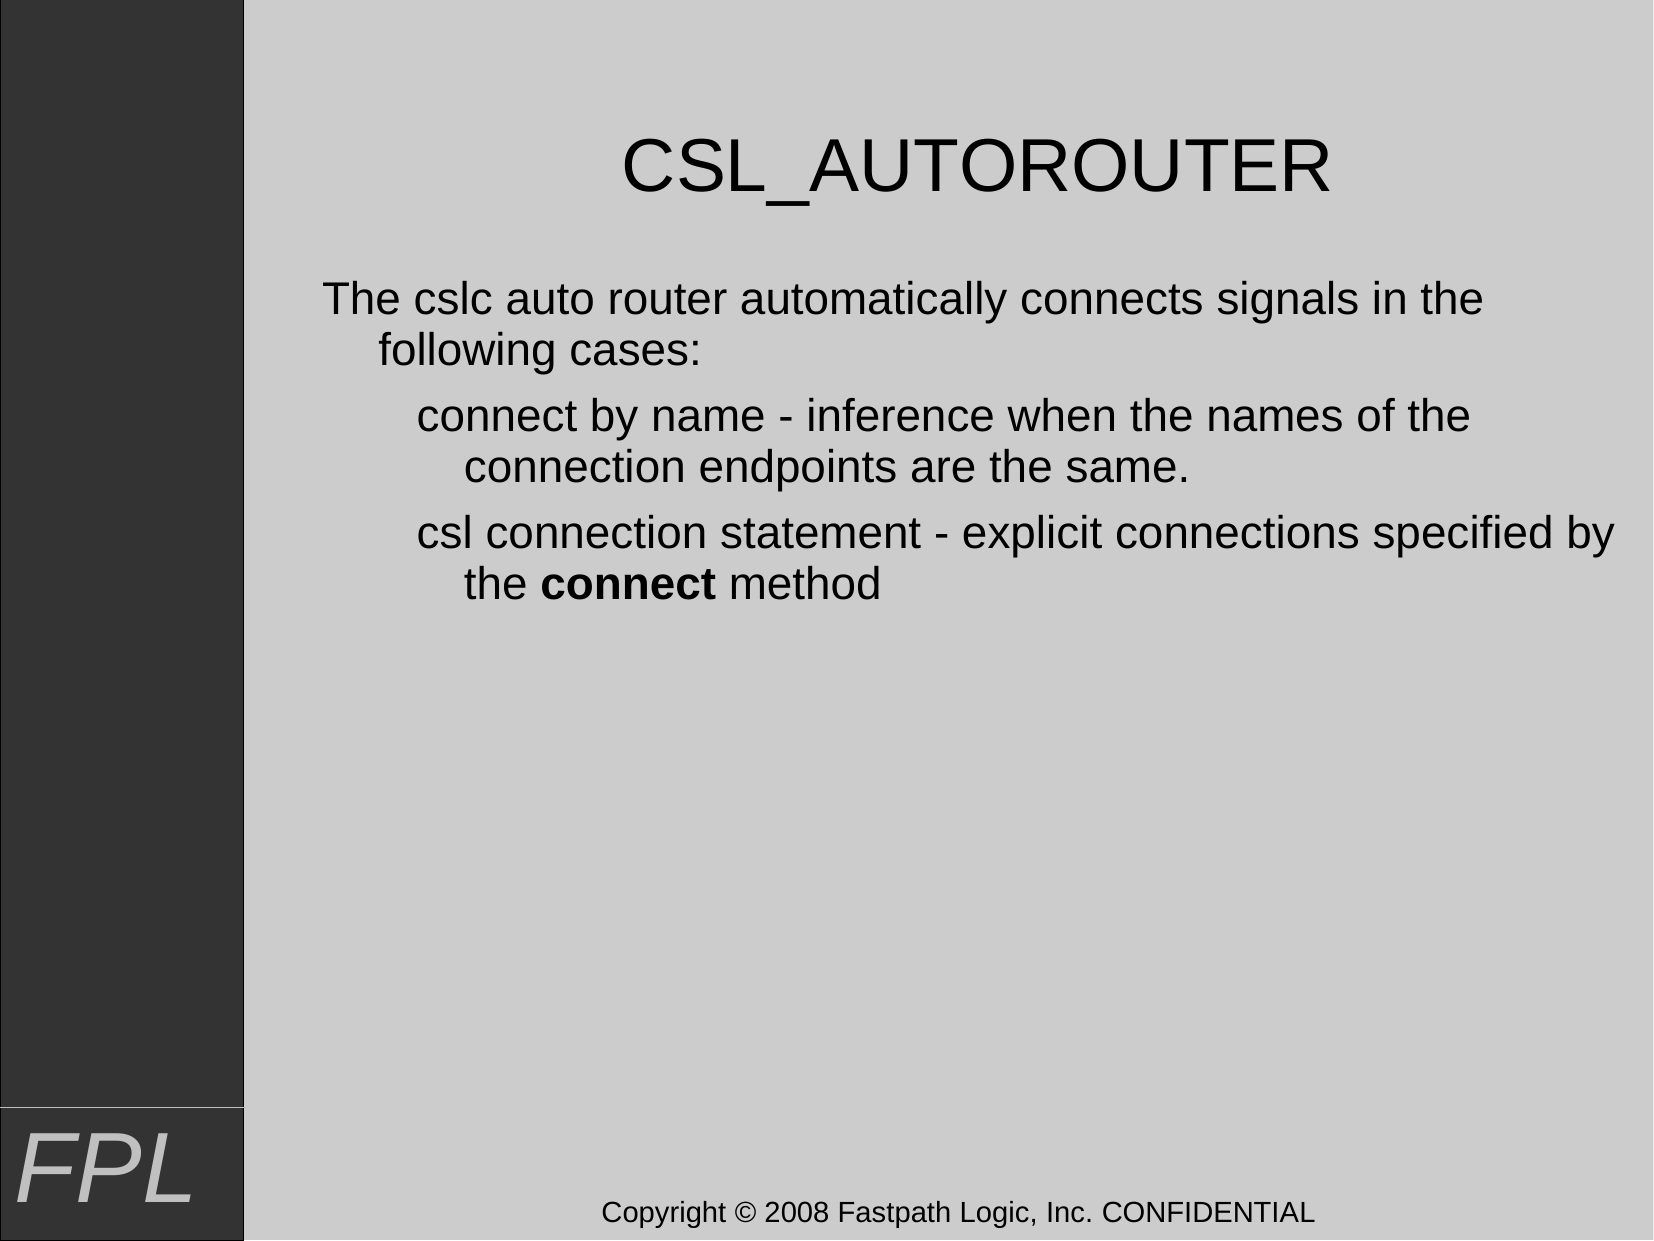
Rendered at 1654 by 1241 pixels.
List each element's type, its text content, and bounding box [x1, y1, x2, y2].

list The cslc auto router automatically connects signals in the following cases: connect by name - inference when the names of the connection endpoints are the same. csl connection statement - explicit connections specified by the connect method [322, 272, 1635, 1179]
title CSL_AUTOROUTER [427, 57, 1530, 272]
